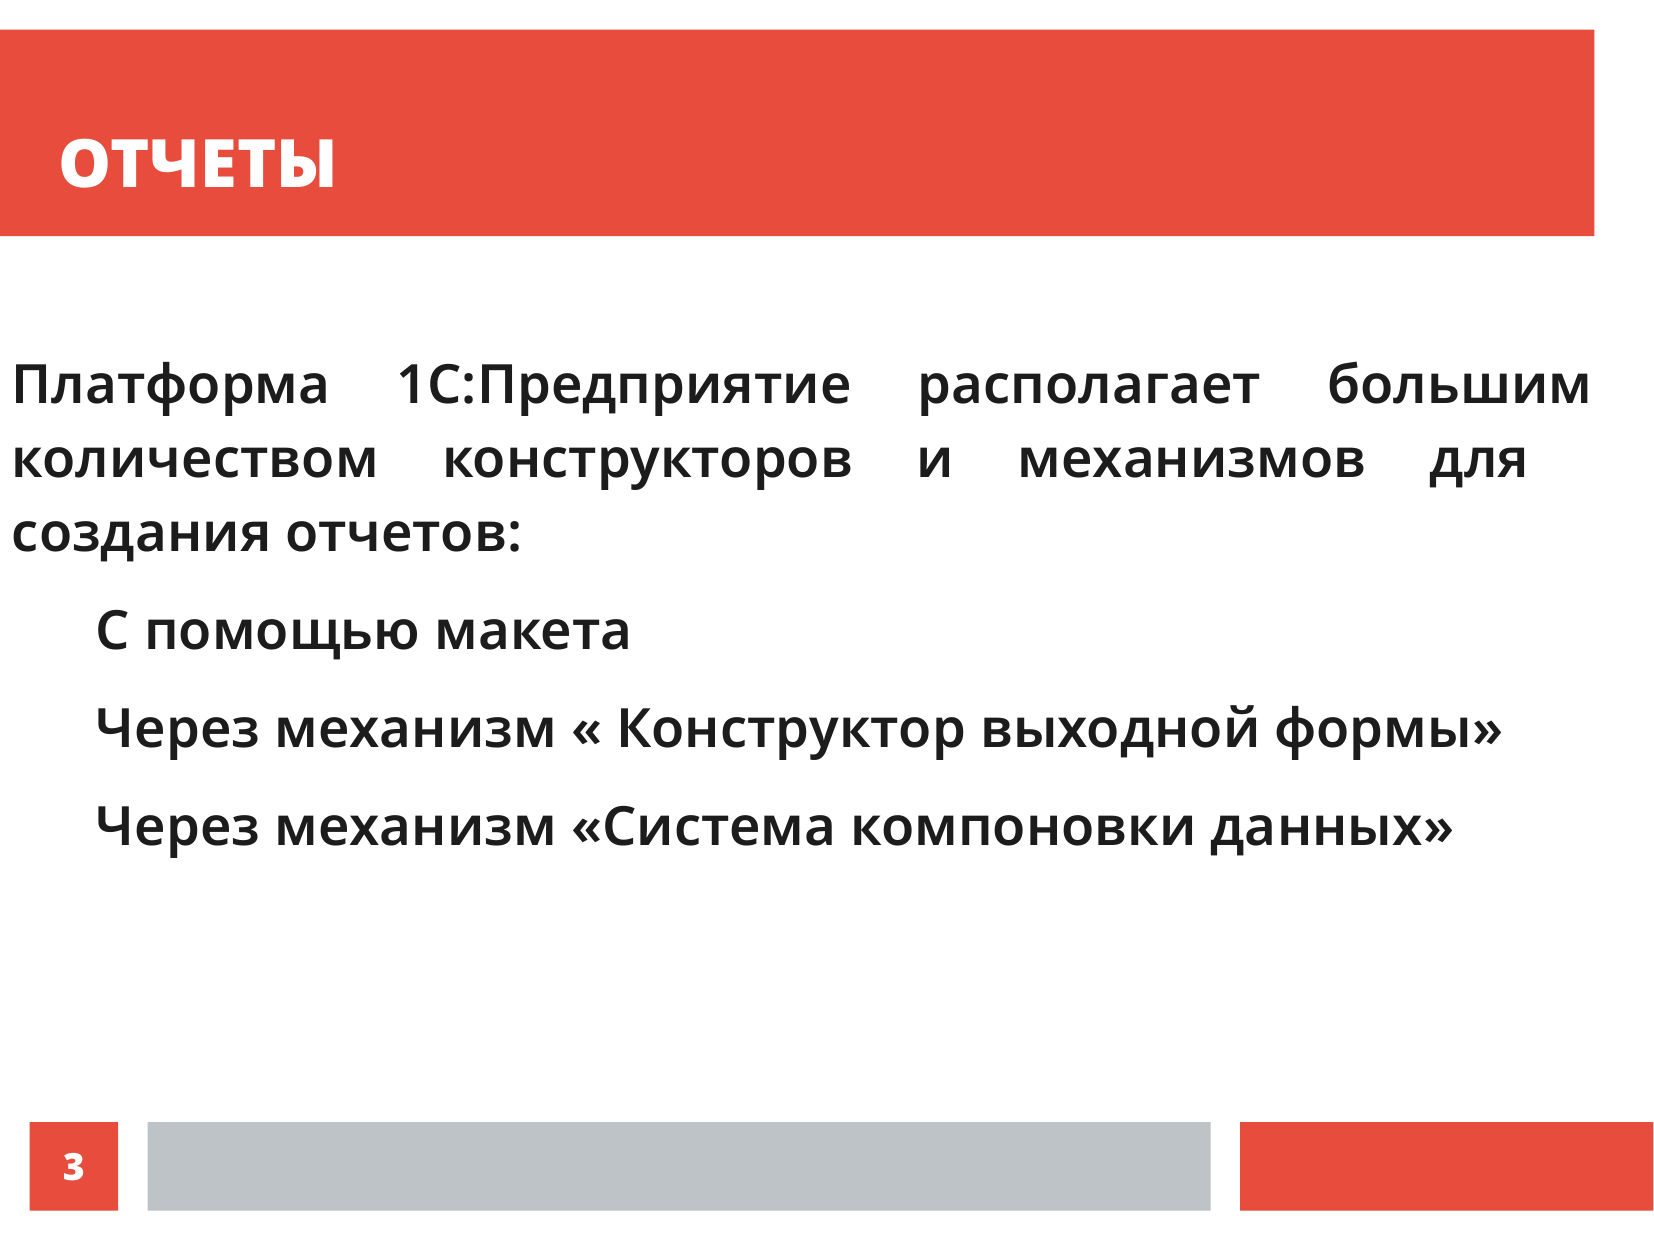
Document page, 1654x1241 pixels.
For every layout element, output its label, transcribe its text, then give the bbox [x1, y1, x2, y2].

list Платформа 1С:Предприятие располагает большим количеством конструкторов и механизмов для создания отчетов: С помощью макета Через механизм « Конструктор выходной формы» Через механизм «Система компоновки данных» [11, 248, 1595, 1111]
title ОТЧЕТЫ [59, 59, 1595, 207]
